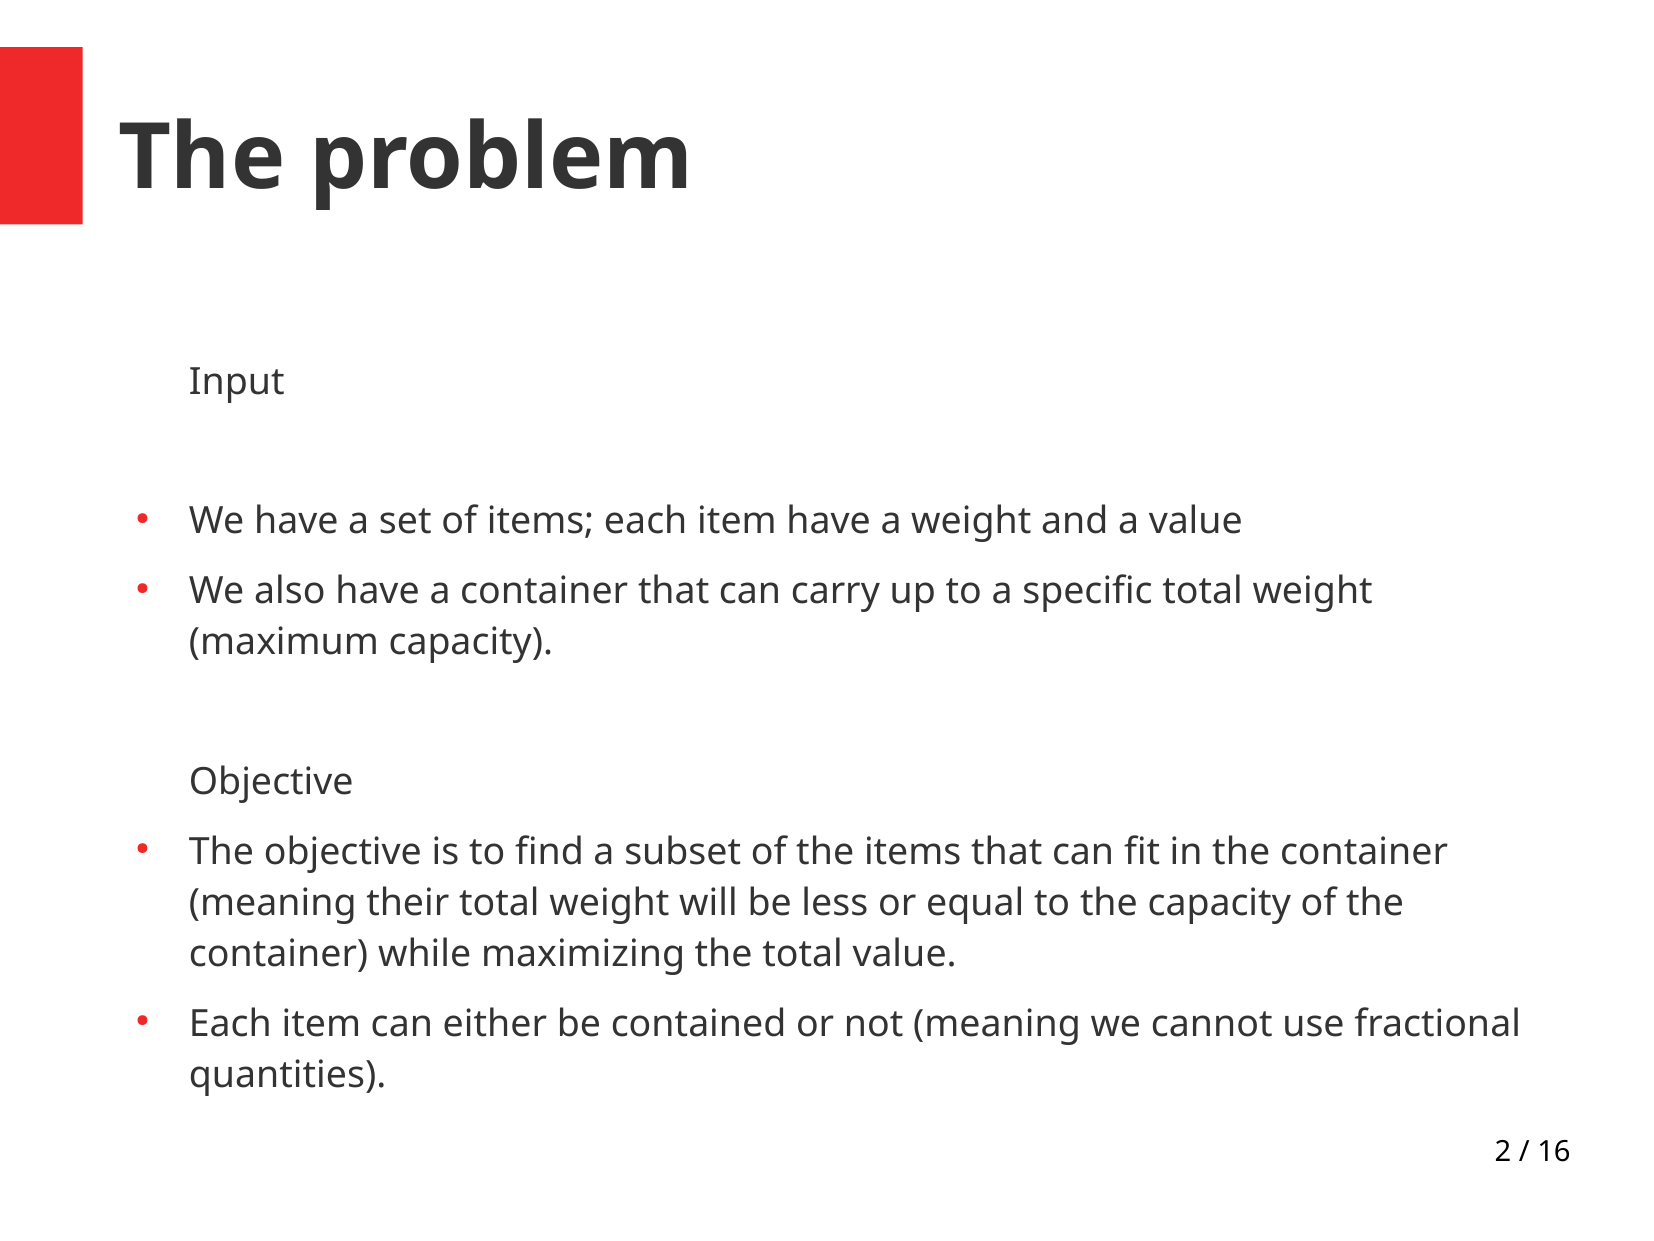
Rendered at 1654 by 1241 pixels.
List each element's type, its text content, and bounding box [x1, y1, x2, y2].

title The problem [118, 49, 1571, 257]
list Input We have a set of items; each item have a weight and a value We also have a container that can carry up to a specific total weight (maximum capacity). Objective The objective is to find a subset of the items that can fit in the container (meaning their total weight will be less or equal to the capacity of the container) while maximizing the total value. Each item can either be contained or not (meaning we cannot use fractional quantities). [118, 354, 1536, 1074]
